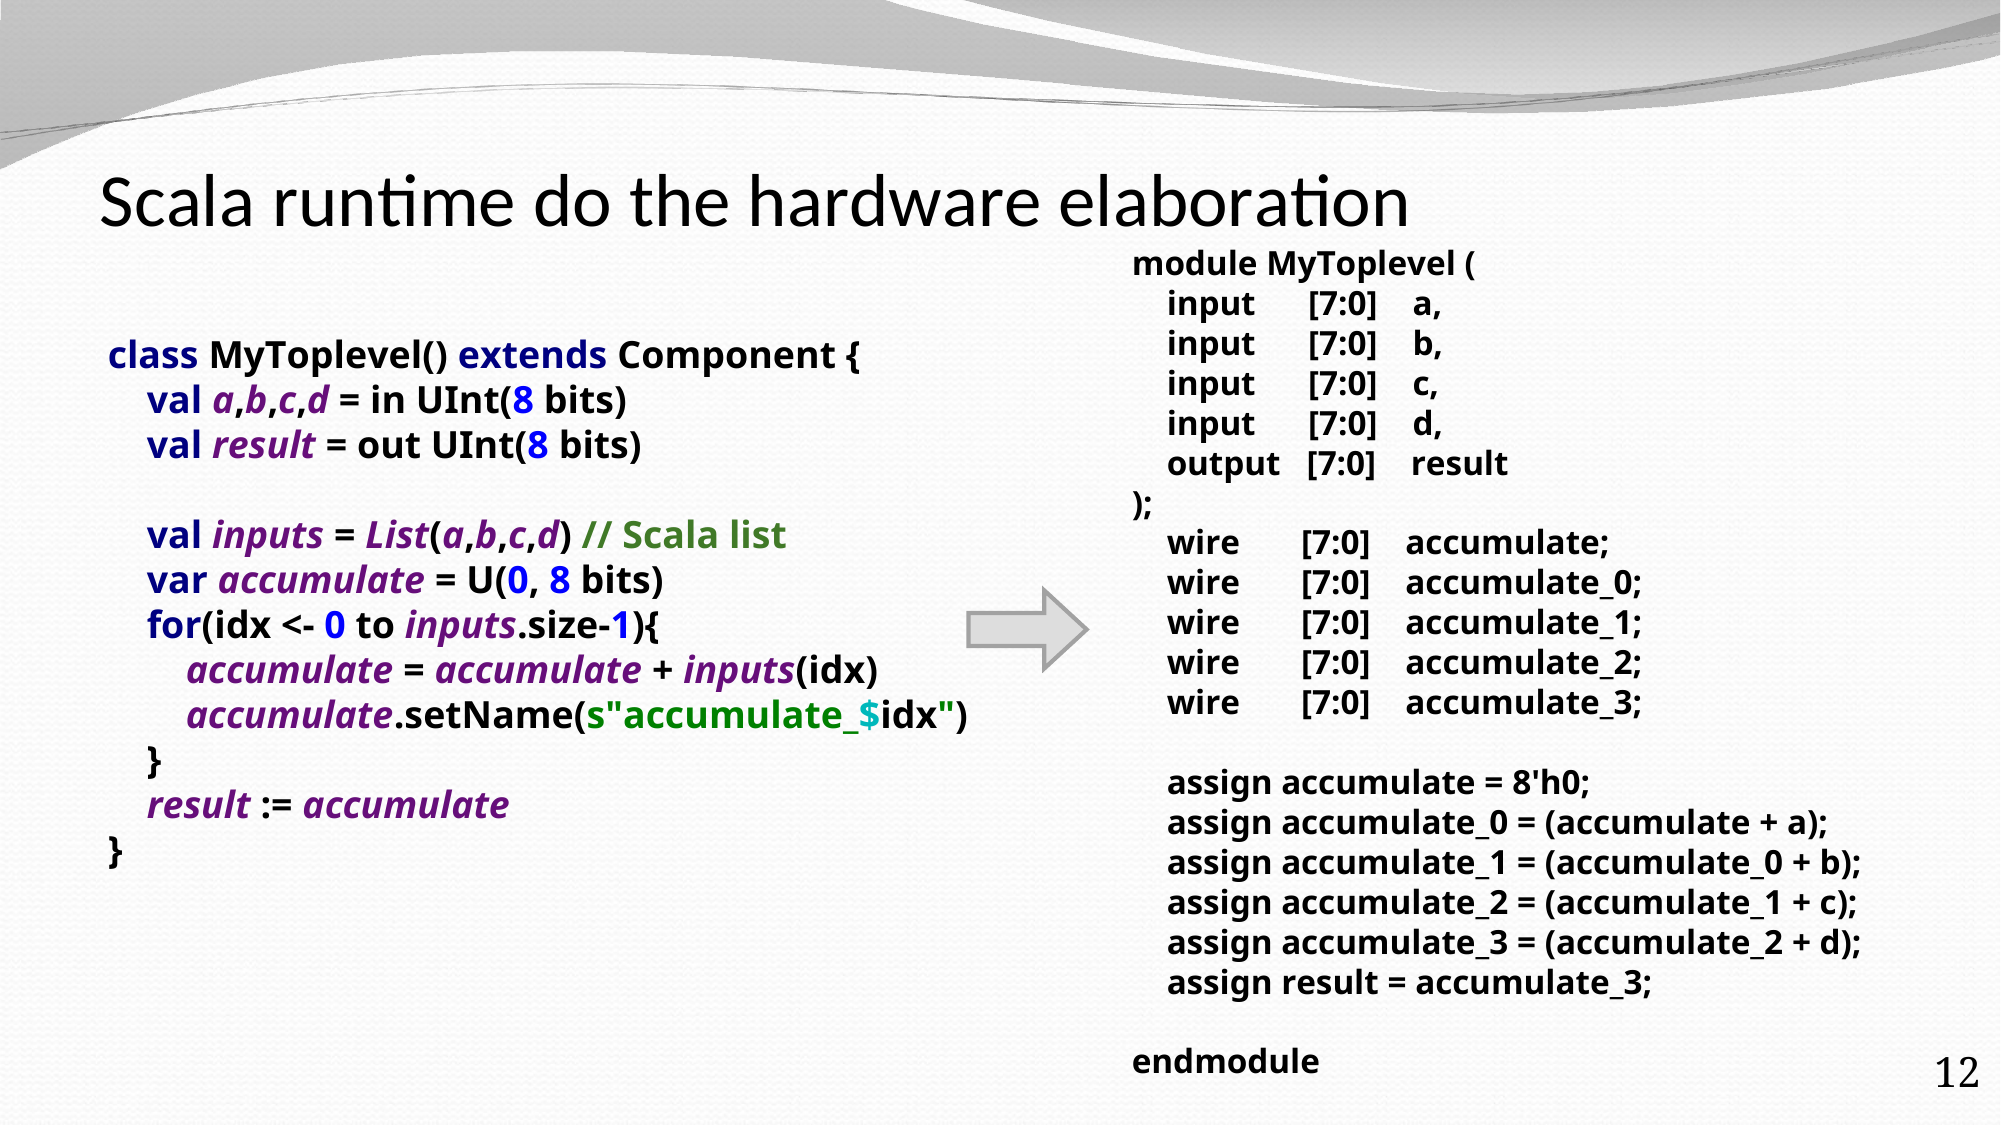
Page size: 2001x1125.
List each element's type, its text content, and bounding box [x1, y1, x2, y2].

title Scala runtime do the hardware elaboration [99, 54, 1985, 242]
text_box class MyToplevel() extends Component { val a,b,c,d = in UInt(8 bits) val result = out UInt(8 bits) val inputs = List(a,b,c,d) // Scala list var accumulate = U(0, 8 bits) for(idx <- 0 to inputs.size-1){ accumulate = accumulate + inputs(idx) accumulate.setName(s"accumulate_$idx") } result := accumulate } [93, 323, 1015, 950]
picture [0, 0, 2001, 1125]
text_box module MyToplevel ( input [7:0] a, input [7:0] b, input [7:0] c, input [7:0] d, output [7:0] result ); wire [7:0] accumulate; wire [7:0] accumulate_0; wire [7:0] accumulate_1; wire [7:0] accumulate_2; wire [7:0] accumulate_3; assign accumulate = 8'h0; assign accumulate_0 = (accumulate + a); assign accumulate_1 = (accumulate_0 + b); assign accumulate_2 = (accumulate_1 + c); assign accumulate_3 = (accumulate_2 + d); assign result = accumulate_3; endmodule [1117, 234, 1878, 1125]
text_box <numéro> [1878, 1042, 1981, 1103]
text_box [1015, 590, 1087, 669]
